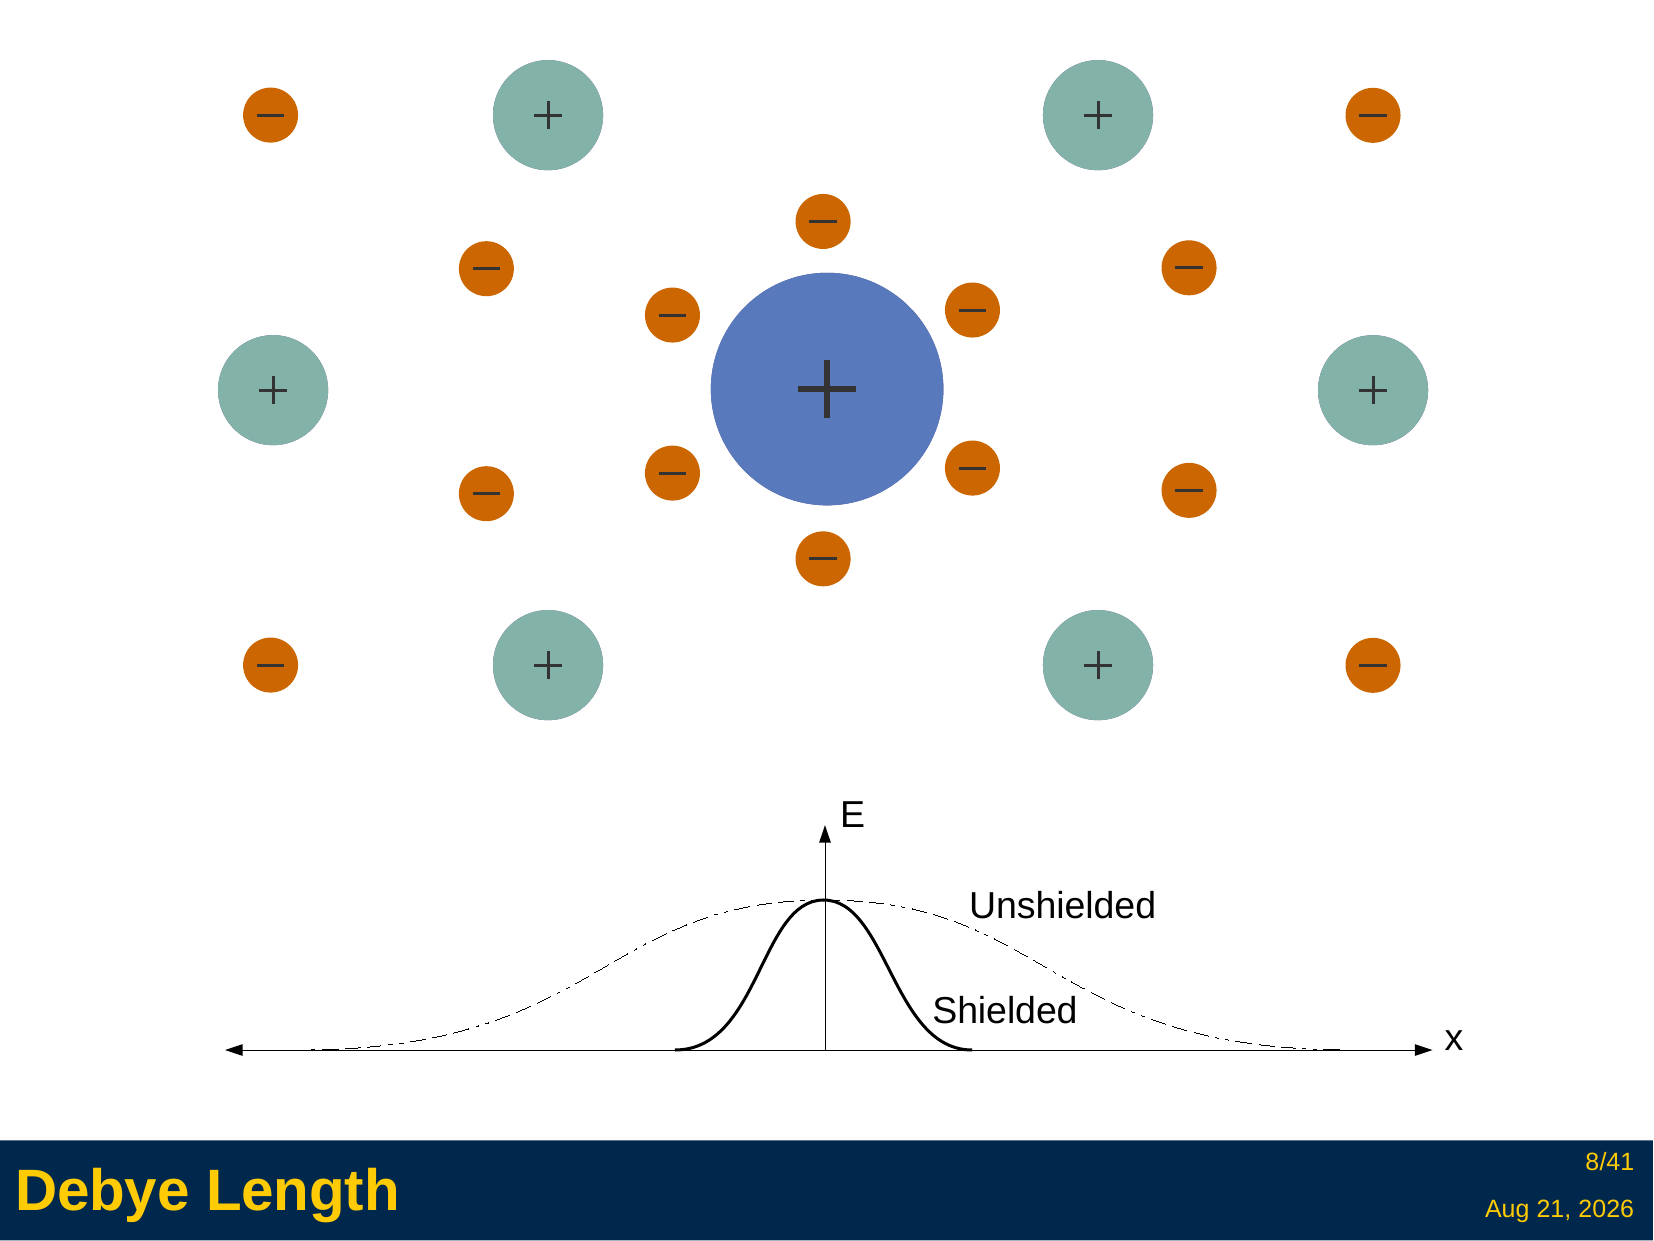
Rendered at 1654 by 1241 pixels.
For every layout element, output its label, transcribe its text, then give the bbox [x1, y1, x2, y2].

text_box [1161, 462, 1217, 518]
text_box [458, 241, 514, 297]
text_box [795, 193, 851, 249]
text_box [492, 610, 604, 721]
text_box [1345, 637, 1401, 693]
text_box [1161, 240, 1217, 296]
text_box [644, 445, 700, 501]
text_box [1042, 610, 1154, 721]
text_box [944, 440, 1000, 496]
text_box [218, 335, 329, 446]
text_box x [1429, 1008, 1479, 1078]
text_box [1317, 335, 1429, 446]
text_box [795, 531, 851, 587]
text_box [944, 282, 1000, 338]
text_box E [825, 786, 881, 855]
text_box [243, 87, 299, 143]
text_box [458, 466, 514, 522]
text_box [1345, 87, 1401, 143]
text_box [492, 60, 604, 171]
text_box [710, 272, 944, 506]
text_box Shielded [917, 982, 1093, 1051]
text_box Unshielded [954, 876, 1171, 946]
title Debye Length [14, 1140, 1380, 1241]
text_box [243, 637, 299, 693]
text_box [1042, 60, 1154, 171]
text_box [644, 287, 700, 343]
